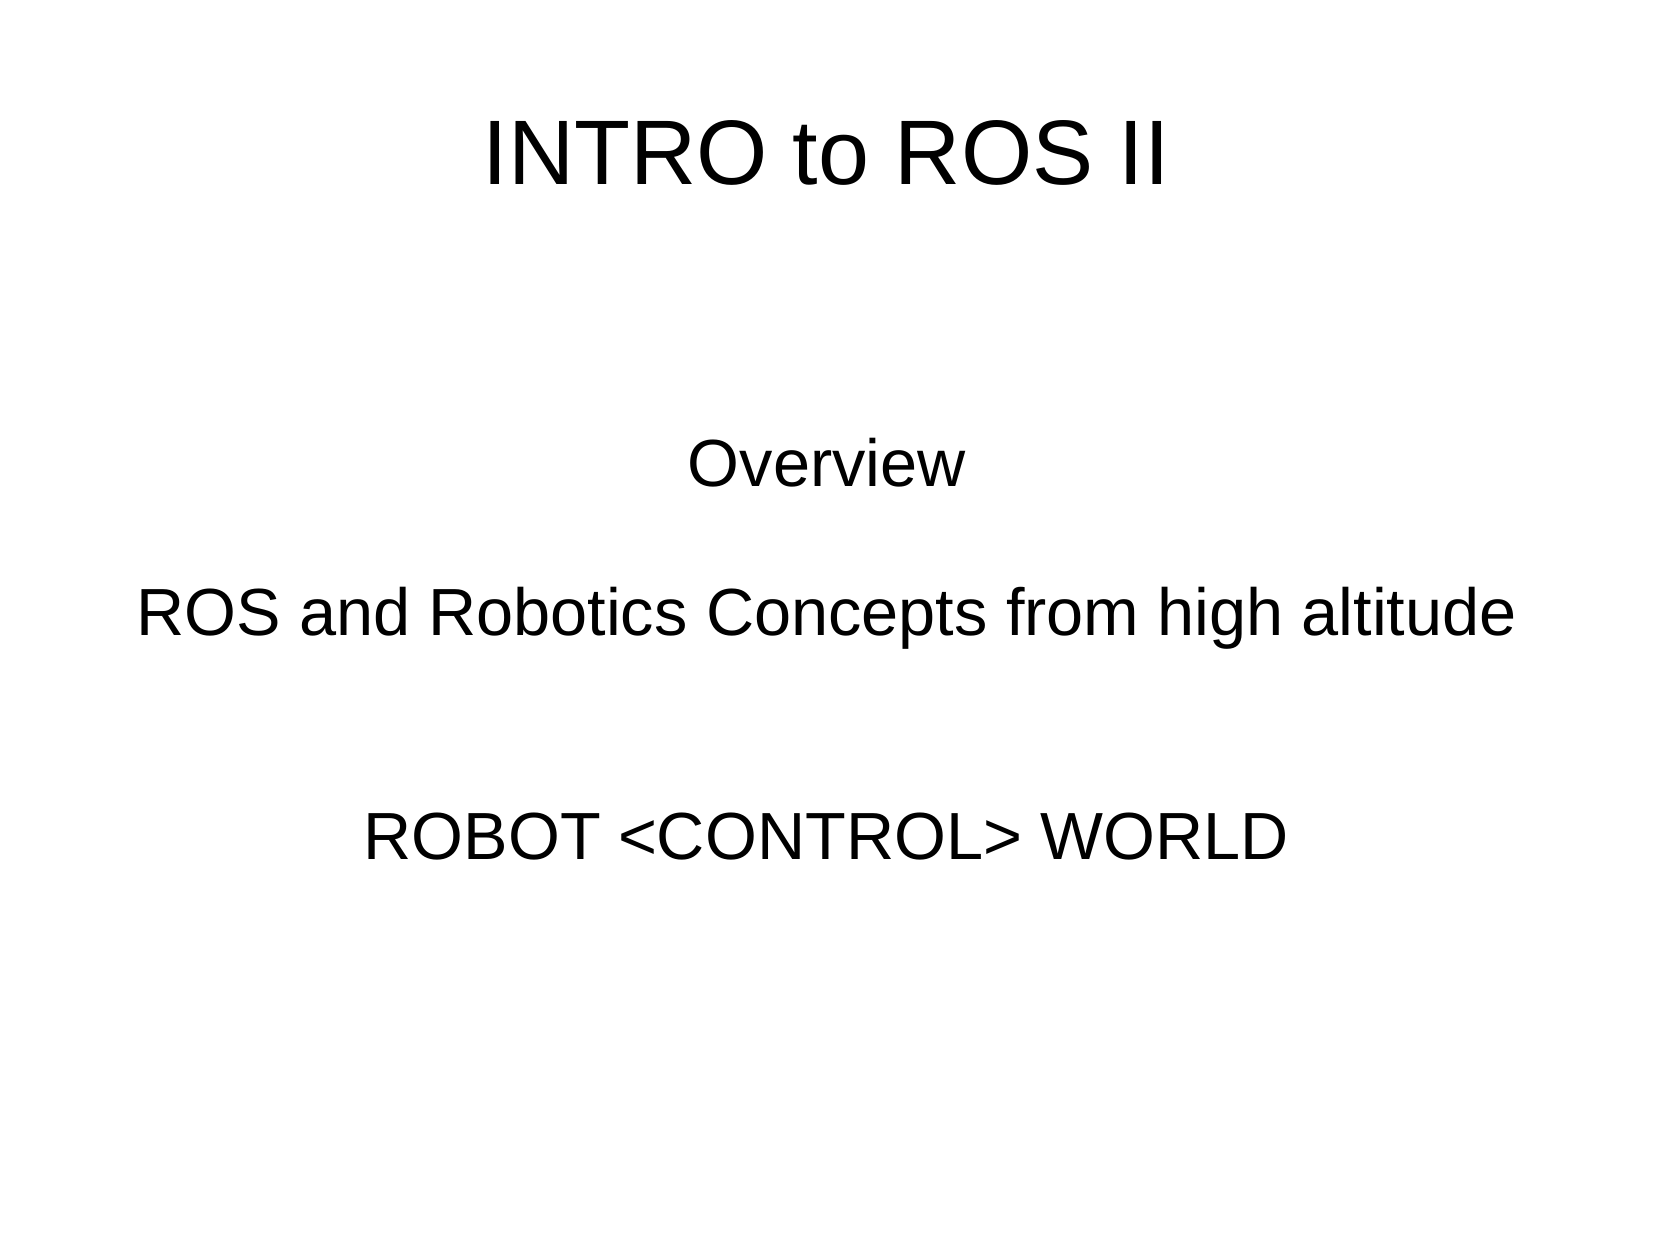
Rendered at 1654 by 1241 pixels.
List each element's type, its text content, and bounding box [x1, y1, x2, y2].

title INTRO to ROS II [82, 49, 1571, 257]
subtitle Overview ROS and Robotics Concepts from high altitude ROBOT <CONTROL> WORLD [82, 290, 1571, 1010]
